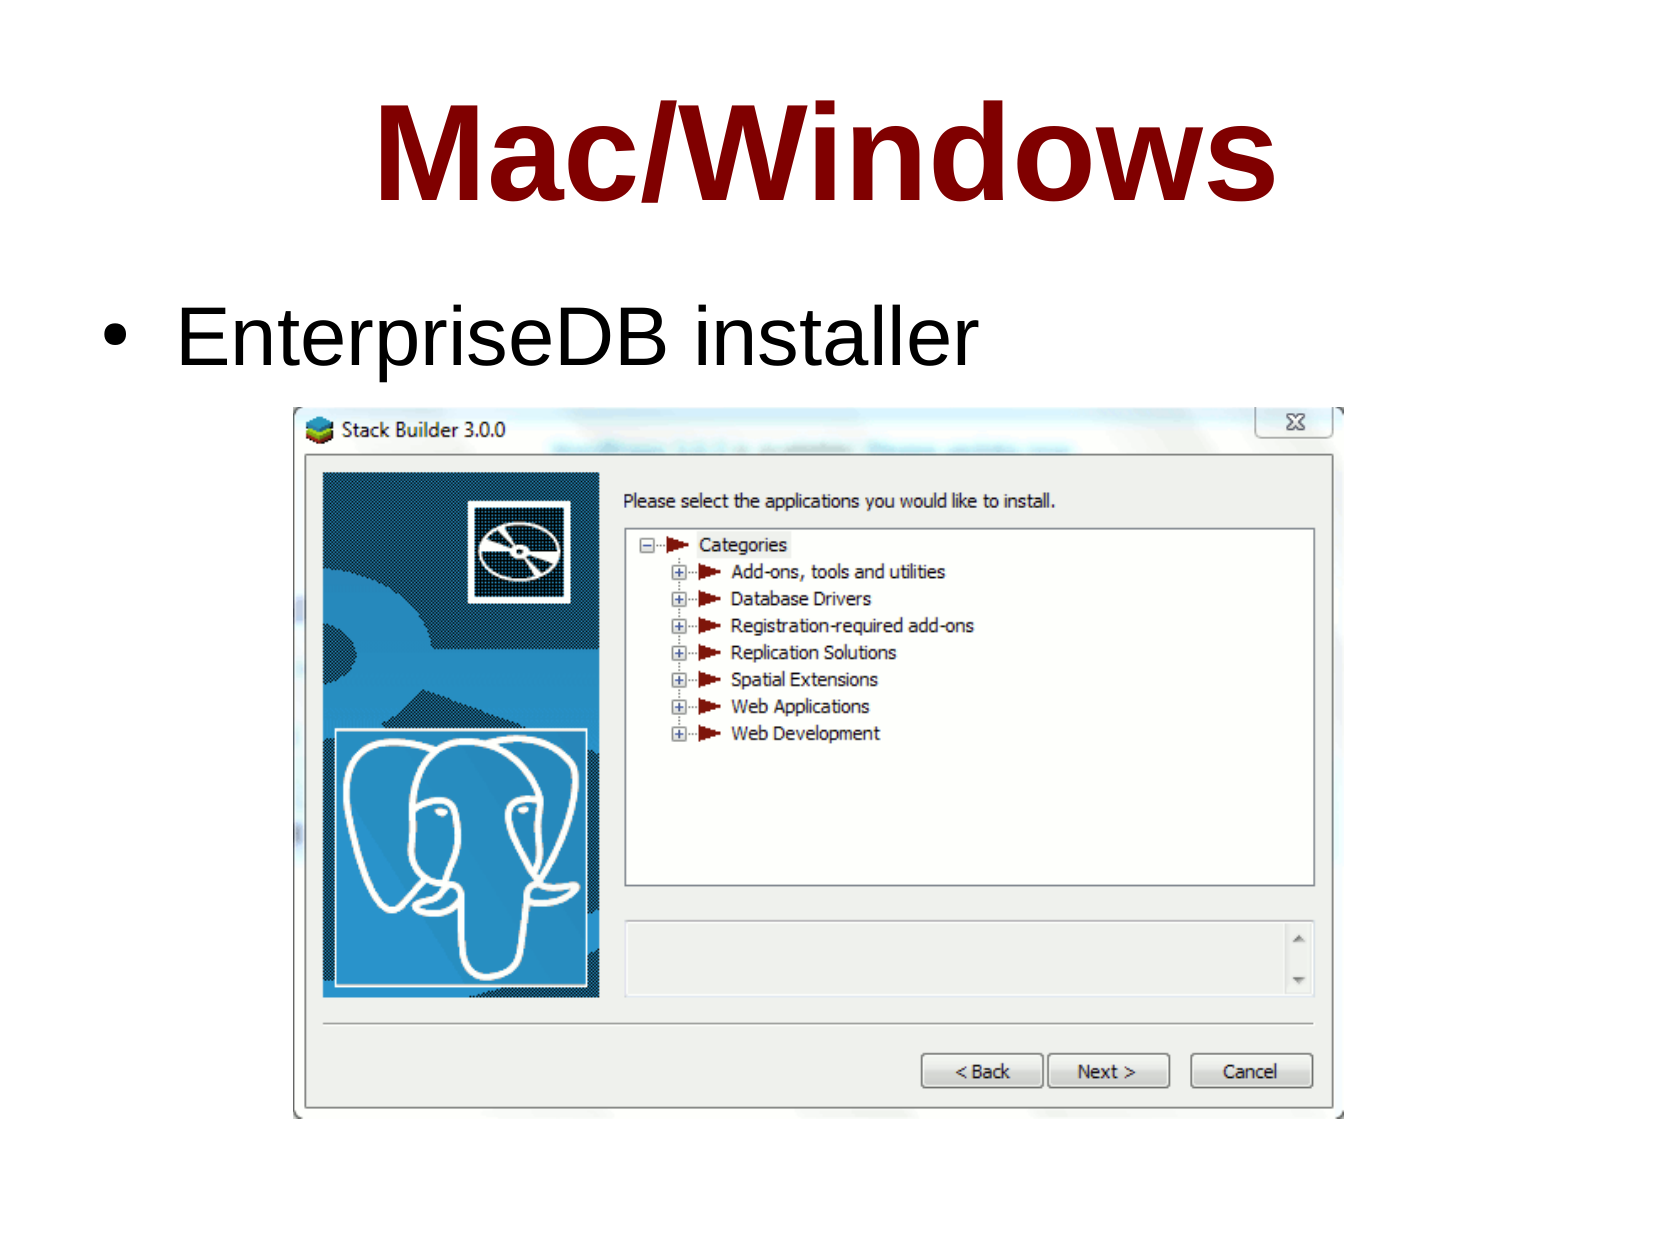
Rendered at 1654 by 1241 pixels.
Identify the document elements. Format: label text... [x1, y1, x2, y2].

picture [293, 407, 1344, 1119]
title Mac/Windows [82, 49, 1571, 257]
list EnterpriseDB installer [82, 290, 1571, 1010]
